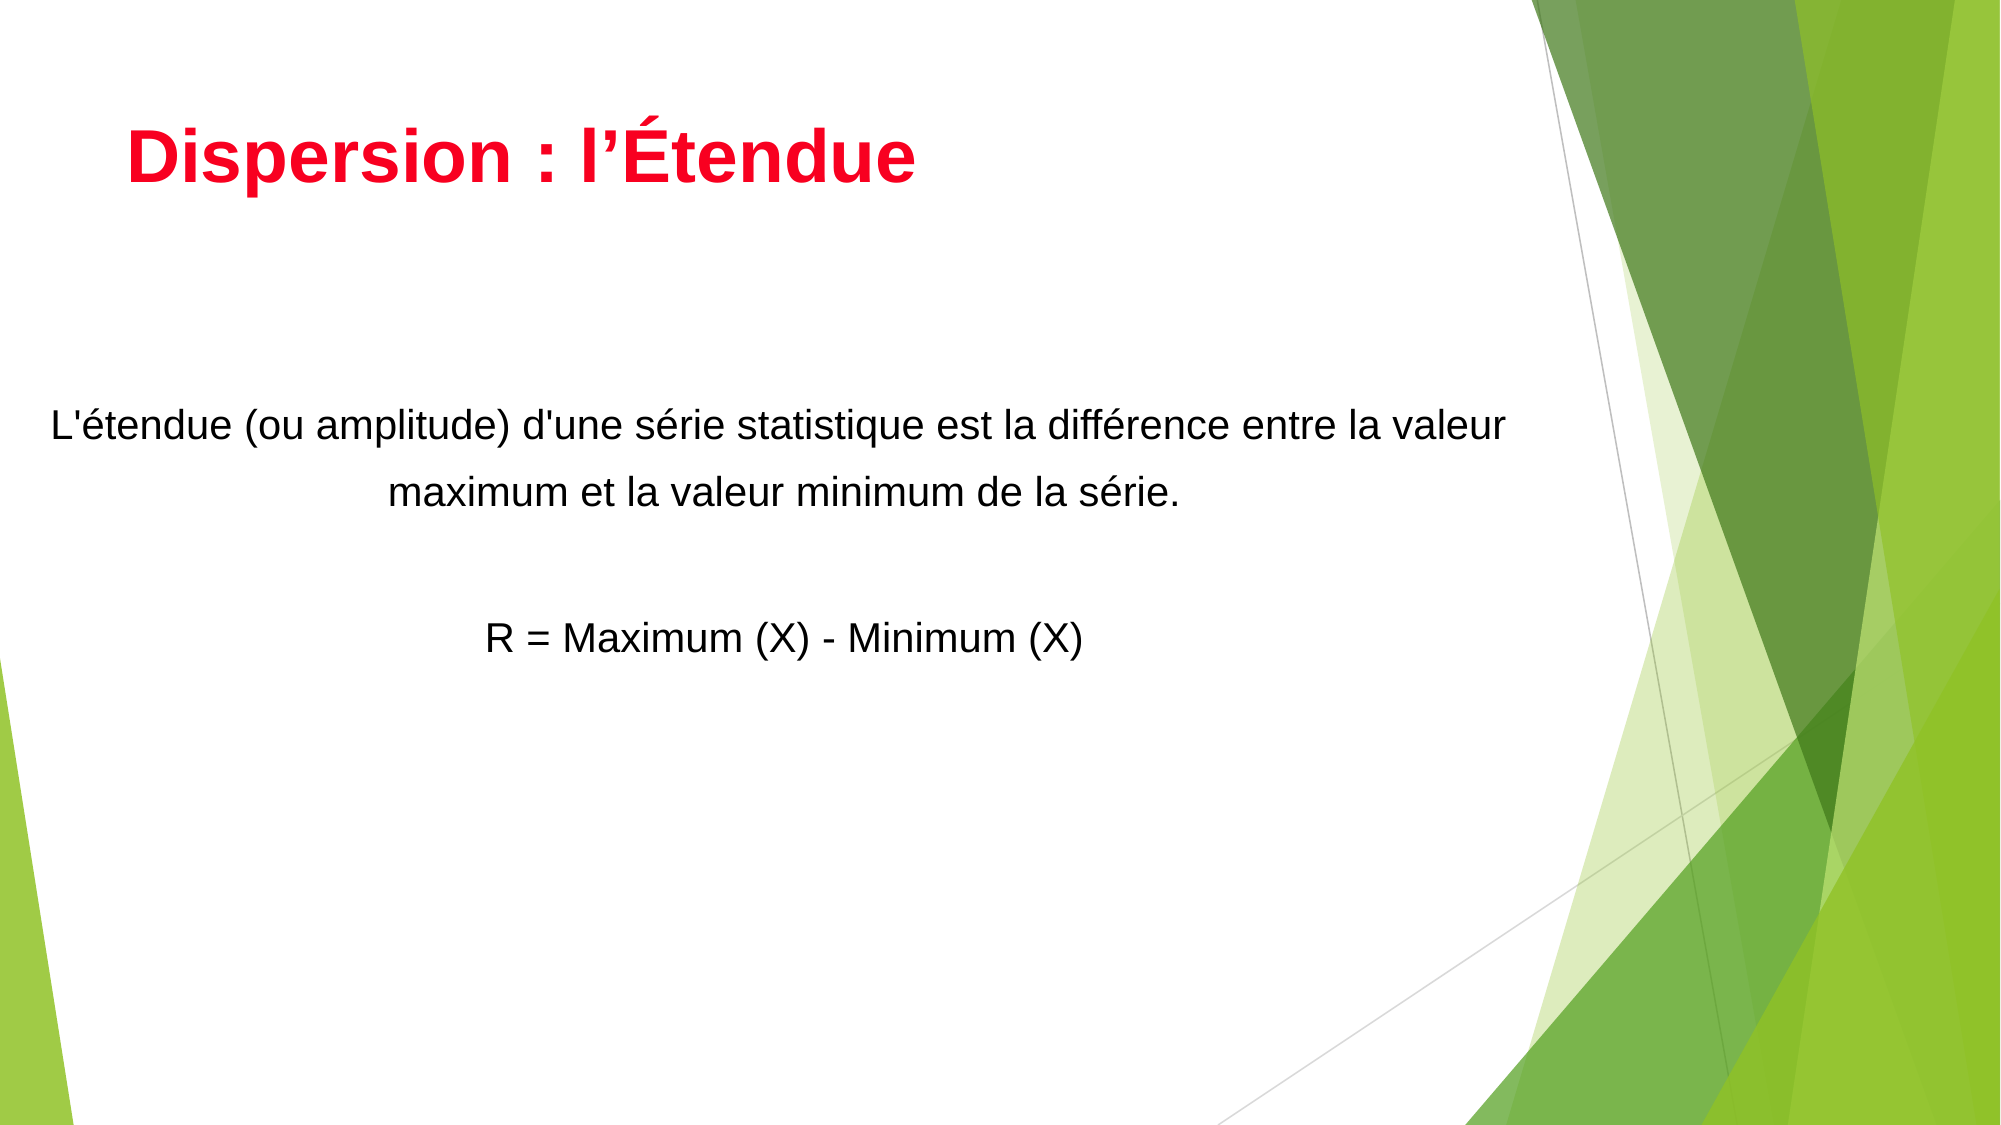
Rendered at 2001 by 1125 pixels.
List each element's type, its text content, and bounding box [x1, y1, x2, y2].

list L'étendue (ou amplitude) d'une série statistique est la différence entre la valeur maximum et la valeur minimum de la série. R = Maximum (X) - Minimum (X) [35, 318, 1642, 1004]
title Dispersion : l’Étendue [111, 99, 1522, 235]
